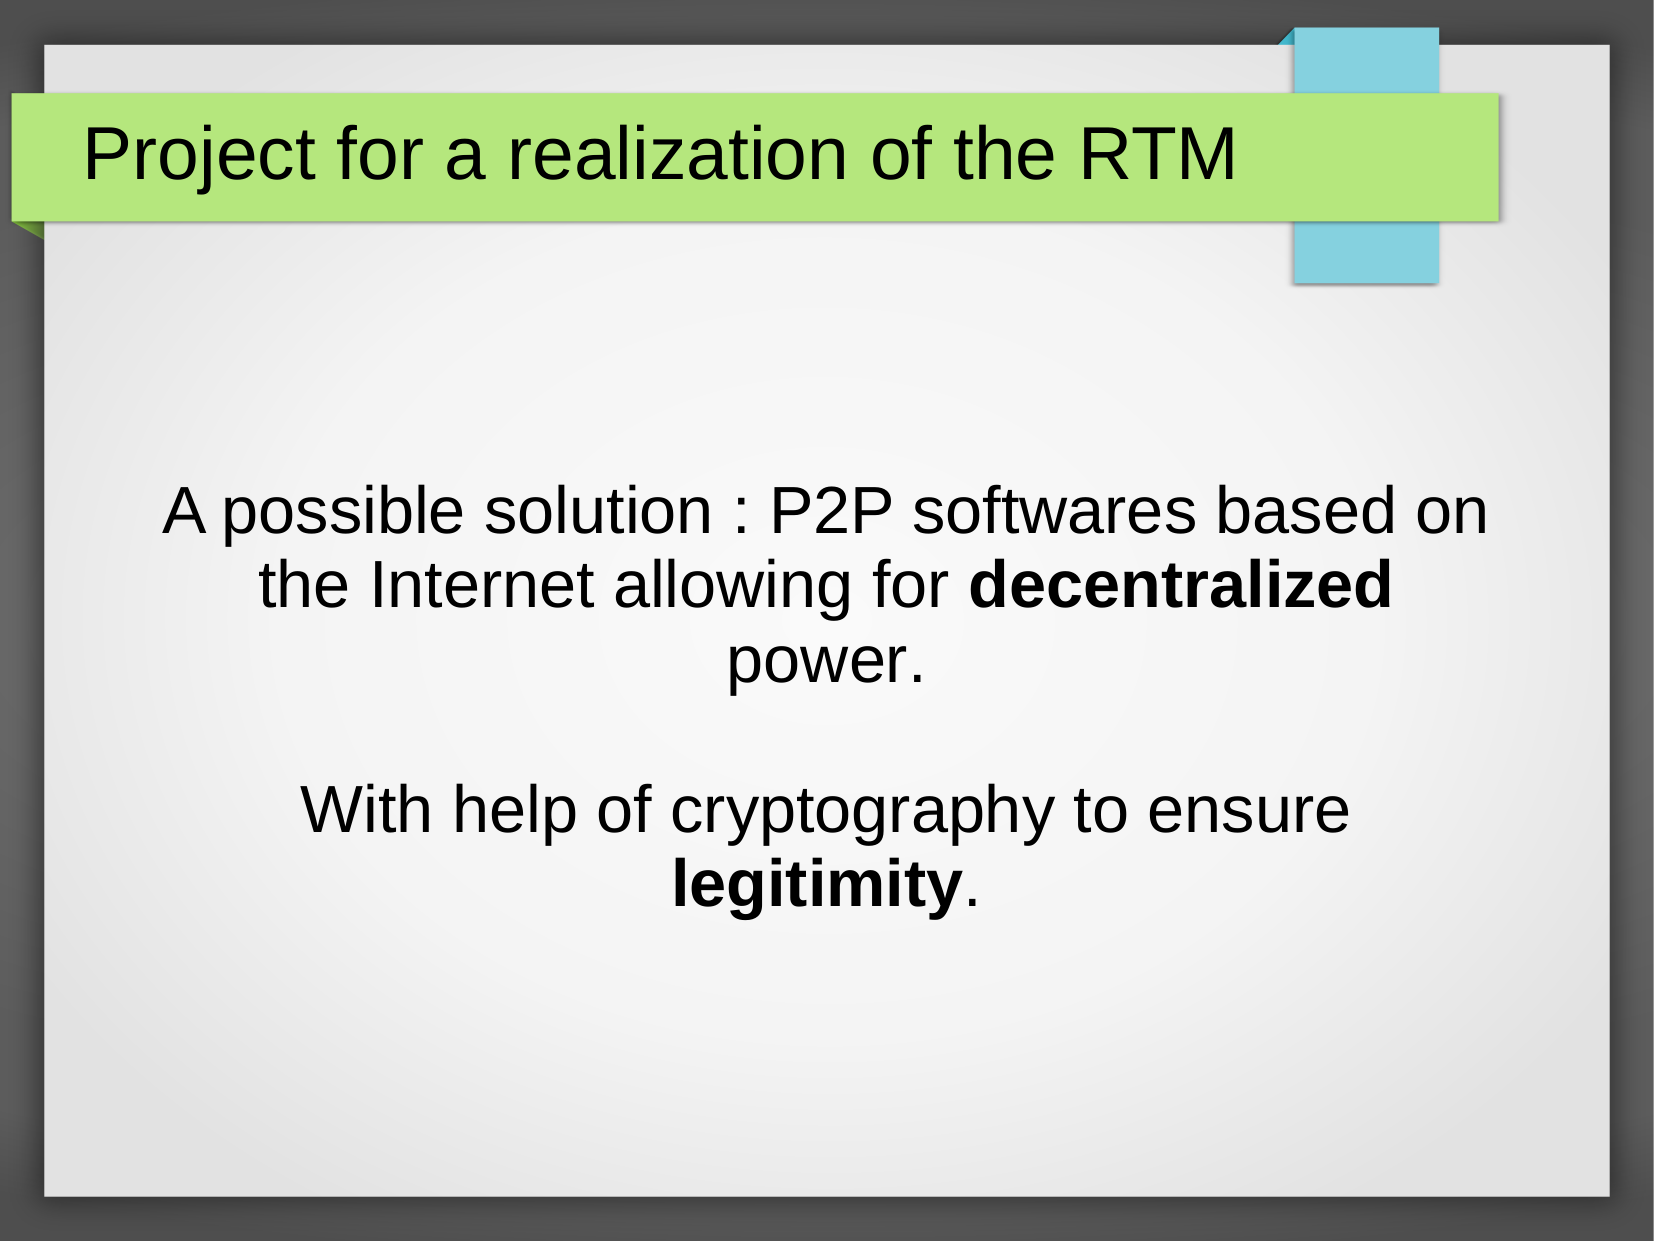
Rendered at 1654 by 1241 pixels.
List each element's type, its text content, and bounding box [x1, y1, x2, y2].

text_box A possible solution : P2P softwares based on the Internet allowing for decentralized power. With help of cryptography to ensure legitimity. [82, 295, 1571, 1099]
picture [0, 0, 1654, 1241]
title Project for a realization of the RTM [82, 94, 1489, 213]
